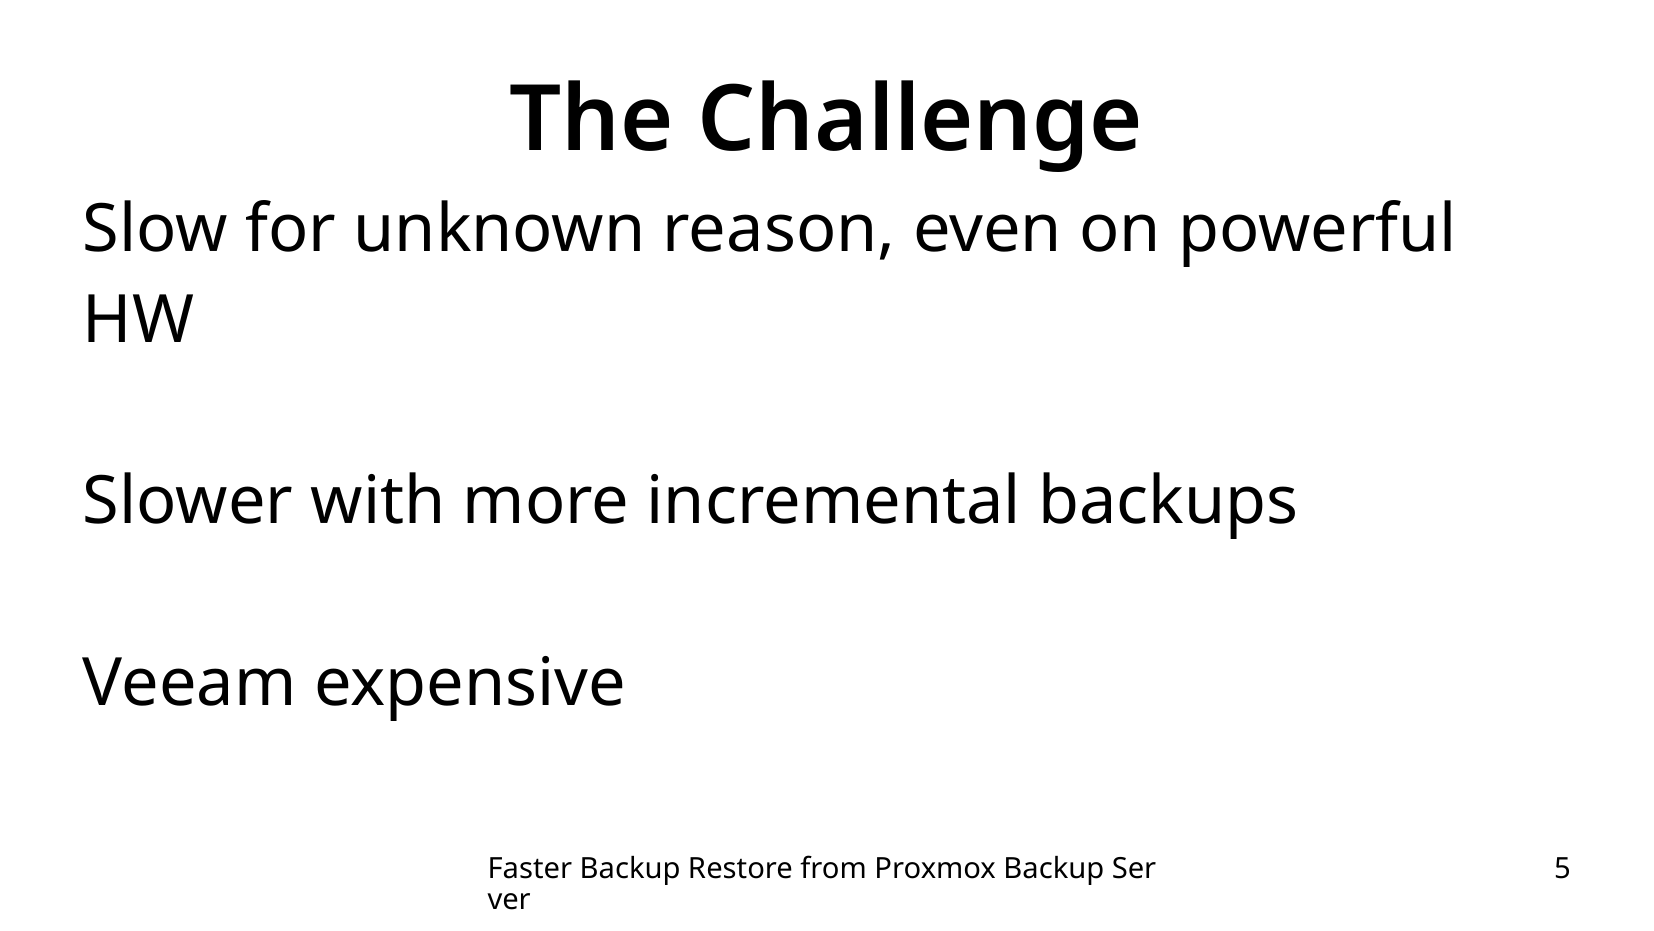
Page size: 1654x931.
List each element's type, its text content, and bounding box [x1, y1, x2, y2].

title The Challenge [82, 37, 1571, 180]
title Slow for unknown reason, even on powerful HW Slower with more incremental backups Veeam expensive [82, 180, 1571, 751]
